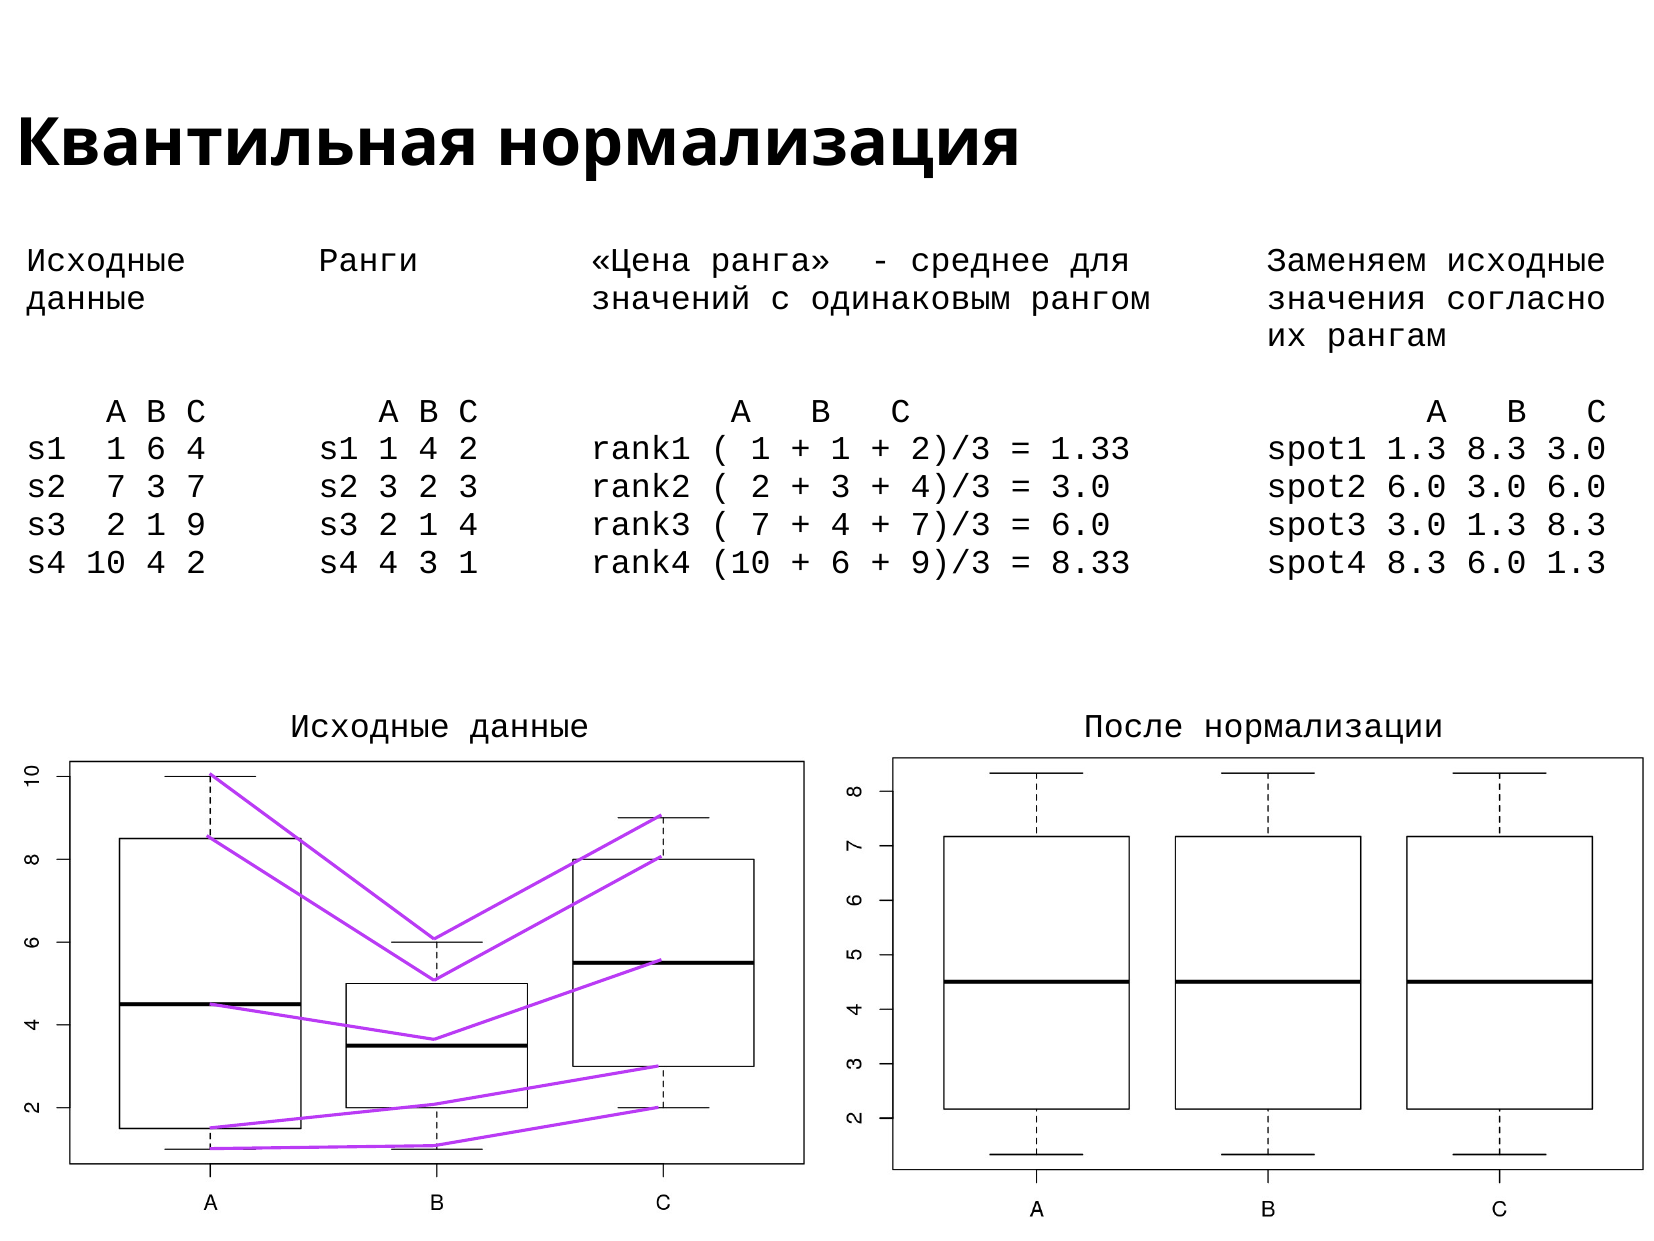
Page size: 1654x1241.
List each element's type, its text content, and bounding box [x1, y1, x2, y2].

title Квантильная нормализация [15, 19, 1636, 260]
text_box Исходные данные [271, 702, 609, 756]
text_box Исходные данные A B C s1 1 6 4 s2 7 3 7 s3 2 1 9 s4 10 4 2 [11, 236, 237, 591]
text_box Заменяем исходные значения согласно их рангам A B C spot1 1.3 8.3 3.0 spot2 6.0 3.0 6.0 spot3 3.0 1.3 8.3 spot4 8.3 6.0 1.3 [1251, 236, 1648, 591]
text_box Ранги A B C s1 1 4 2 s2 3 2 3 s3 2 1 4 s4 4 3 1 [303, 236, 509, 591]
text_box После нормализации [1021, 702, 1506, 756]
picture [838, 745, 1648, 1229]
text_box «Цена ранга» - среднее для значений с одинаковым рангом A B C rank1 ( 1 + 1 + 2)/3 = 1.33 rank2 ( 2 + 3 + 4)/3 = 3.0 rank3 ( 7 + 4 + 7)/3 = 6.0 rank4 (10 + 6 + 9)/3 = 8.33 [576, 236, 1185, 591]
picture [8, 741, 820, 1232]
